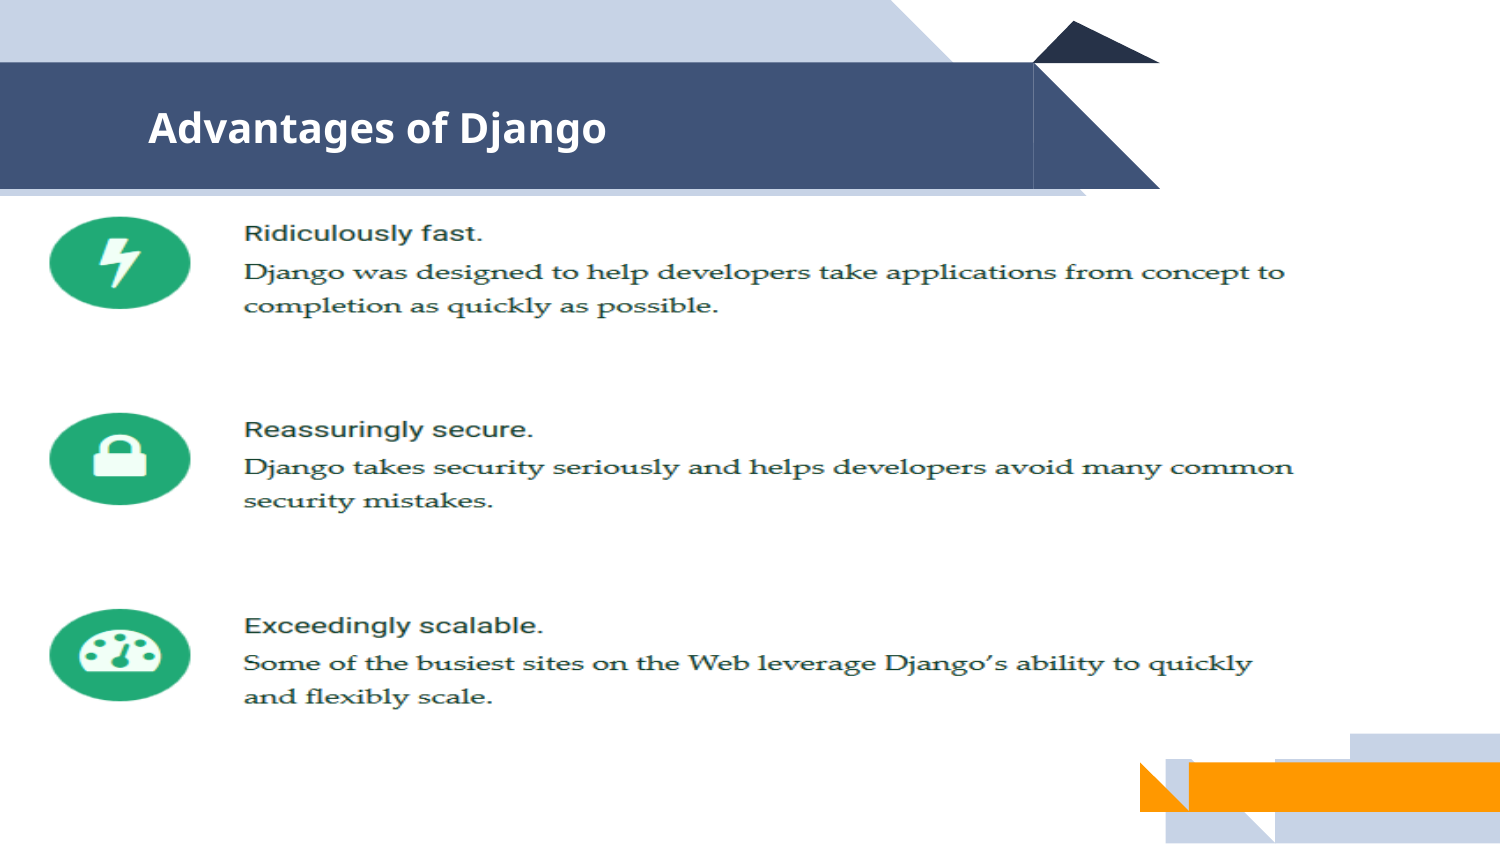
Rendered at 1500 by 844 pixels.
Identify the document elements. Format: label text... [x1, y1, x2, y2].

text_box Advantages of Django [133, 64, 996, 190]
picture [0, 196, 1350, 760]
